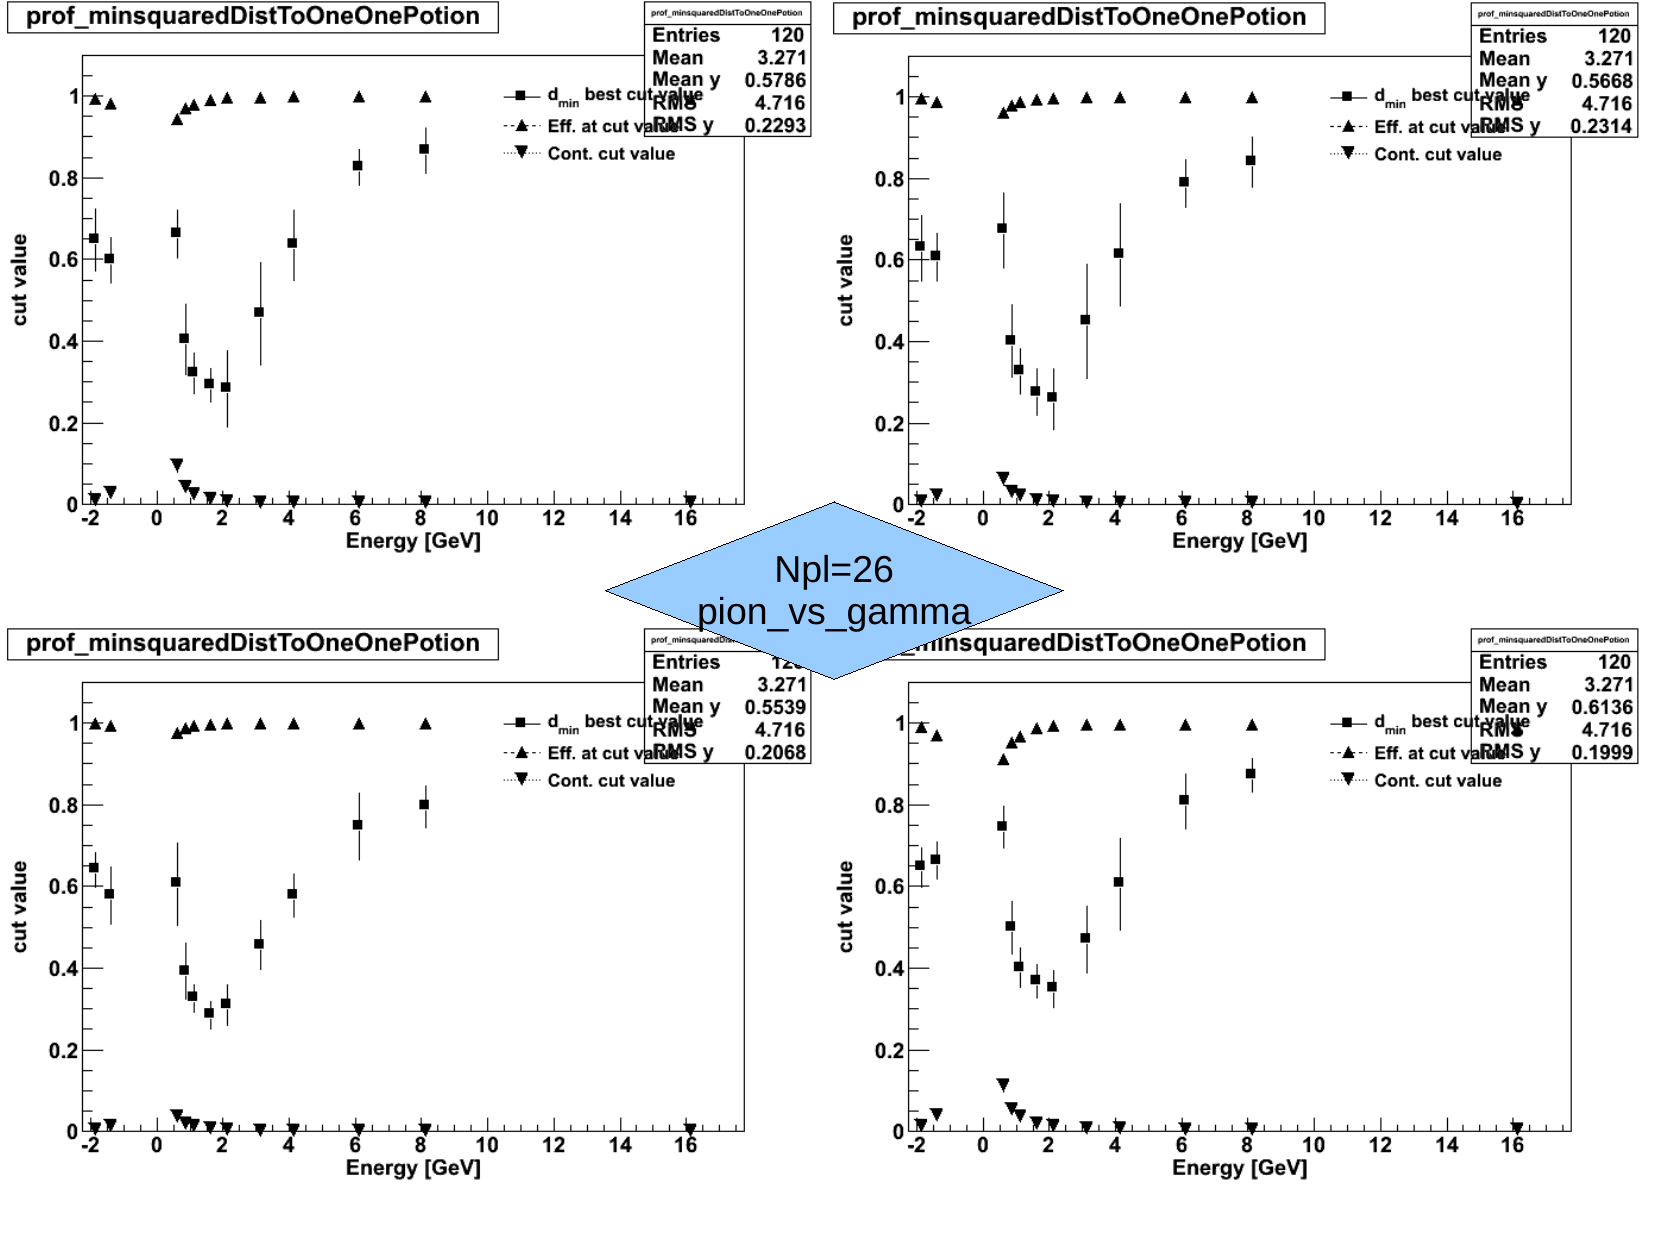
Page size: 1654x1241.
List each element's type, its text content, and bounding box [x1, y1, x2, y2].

picture [0, 0, 1654, 562]
picture [0, 626, 1654, 1188]
text_box Npl=26 pion_vs_gamma [605, 501, 1064, 680]
